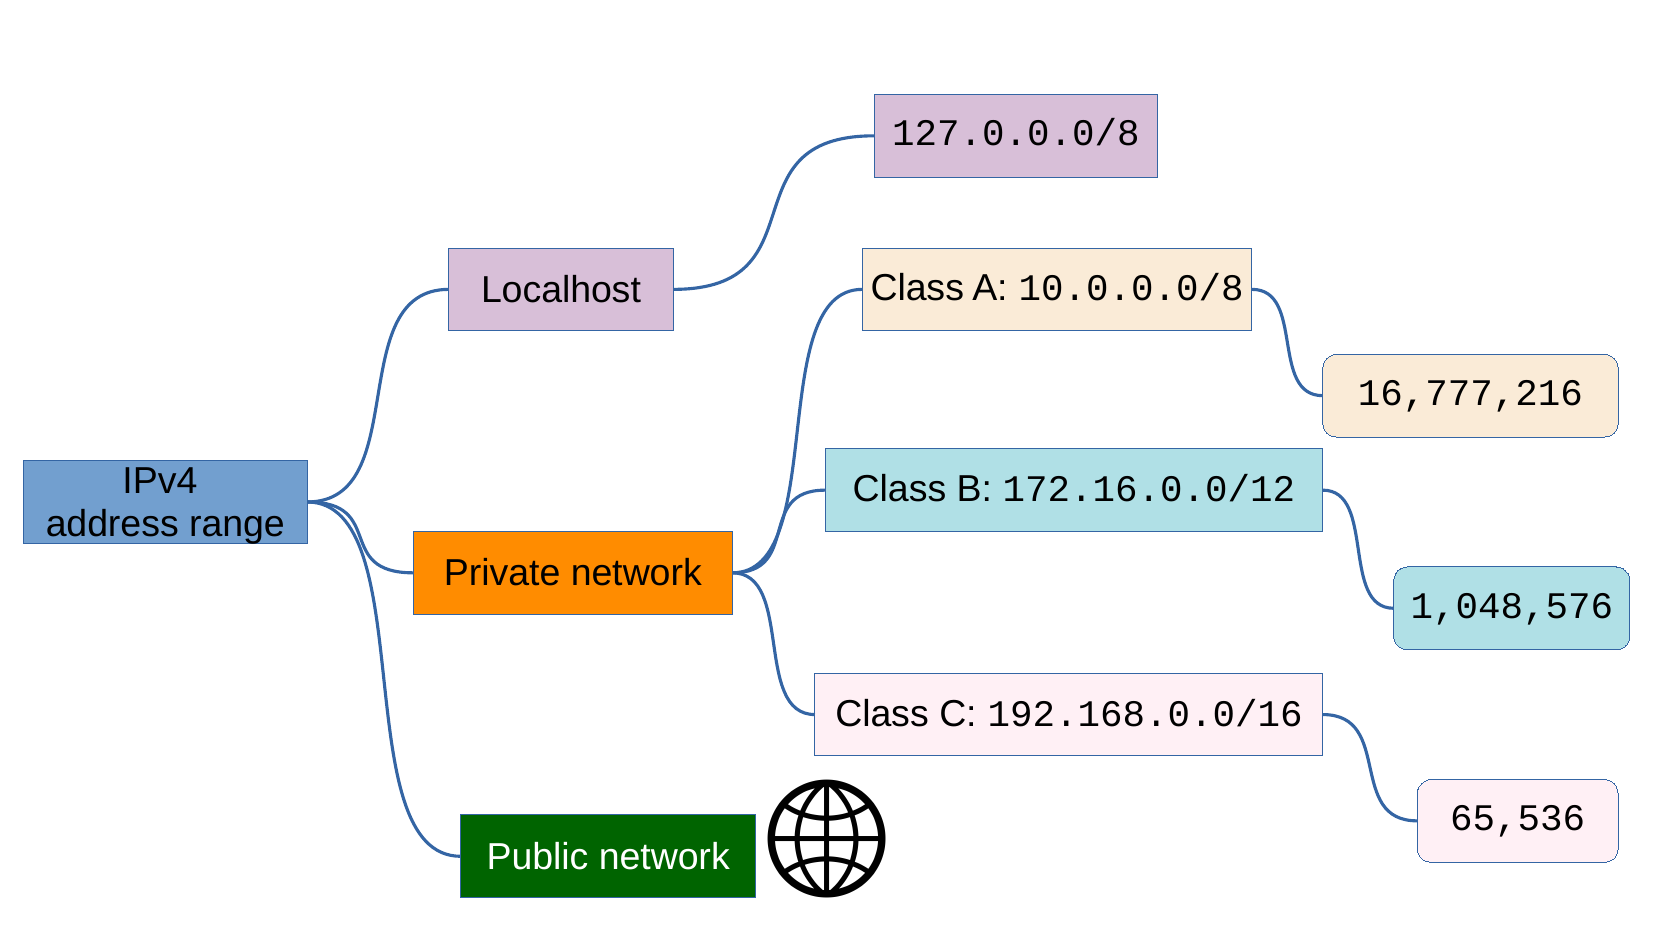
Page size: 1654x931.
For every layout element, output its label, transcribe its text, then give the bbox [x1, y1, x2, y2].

text_box Private network [413, 531, 733, 615]
picture [767, 779, 886, 898]
text_box Class A: 10.0.0.0/8 [862, 248, 1252, 331]
text_box IPv4 address range [23, 460, 308, 544]
text_box Public network [460, 814, 756, 898]
text_box 1,048,576 [1393, 566, 1630, 650]
text_box Localhost [448, 248, 674, 331]
text_box 127.0.0.0/8 [874, 94, 1158, 178]
text_box 65,536 [1417, 779, 1619, 863]
text_box 16,777,216 [1322, 354, 1619, 438]
text_box Class B: 172.16.0.0/12 [825, 448, 1323, 532]
text_box Class C: 192.168.0.0/16 [814, 673, 1323, 756]
